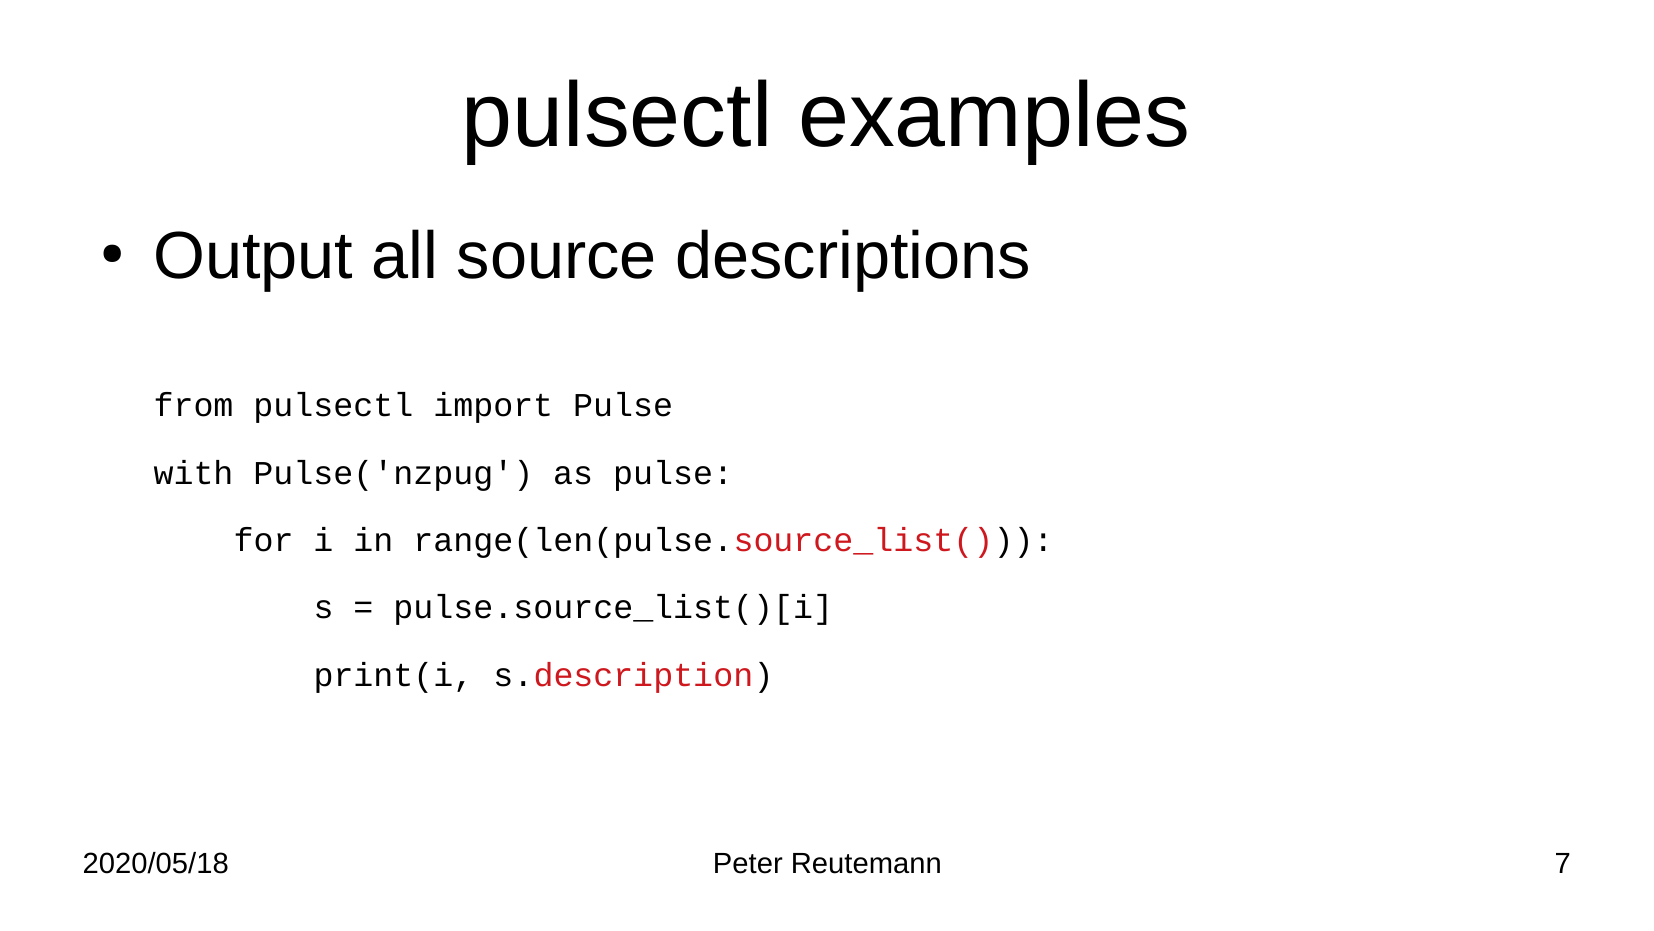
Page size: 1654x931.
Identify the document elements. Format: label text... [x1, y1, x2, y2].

list Output all source descriptions from pulsectl import Pulse with Pulse('nzpug') as pulse: for i in range(len(pulse.source_list())): s = pulse.source_list()[i] print(i, s.description) [82, 217, 1571, 758]
title pulsectl examples [82, 37, 1571, 193]
